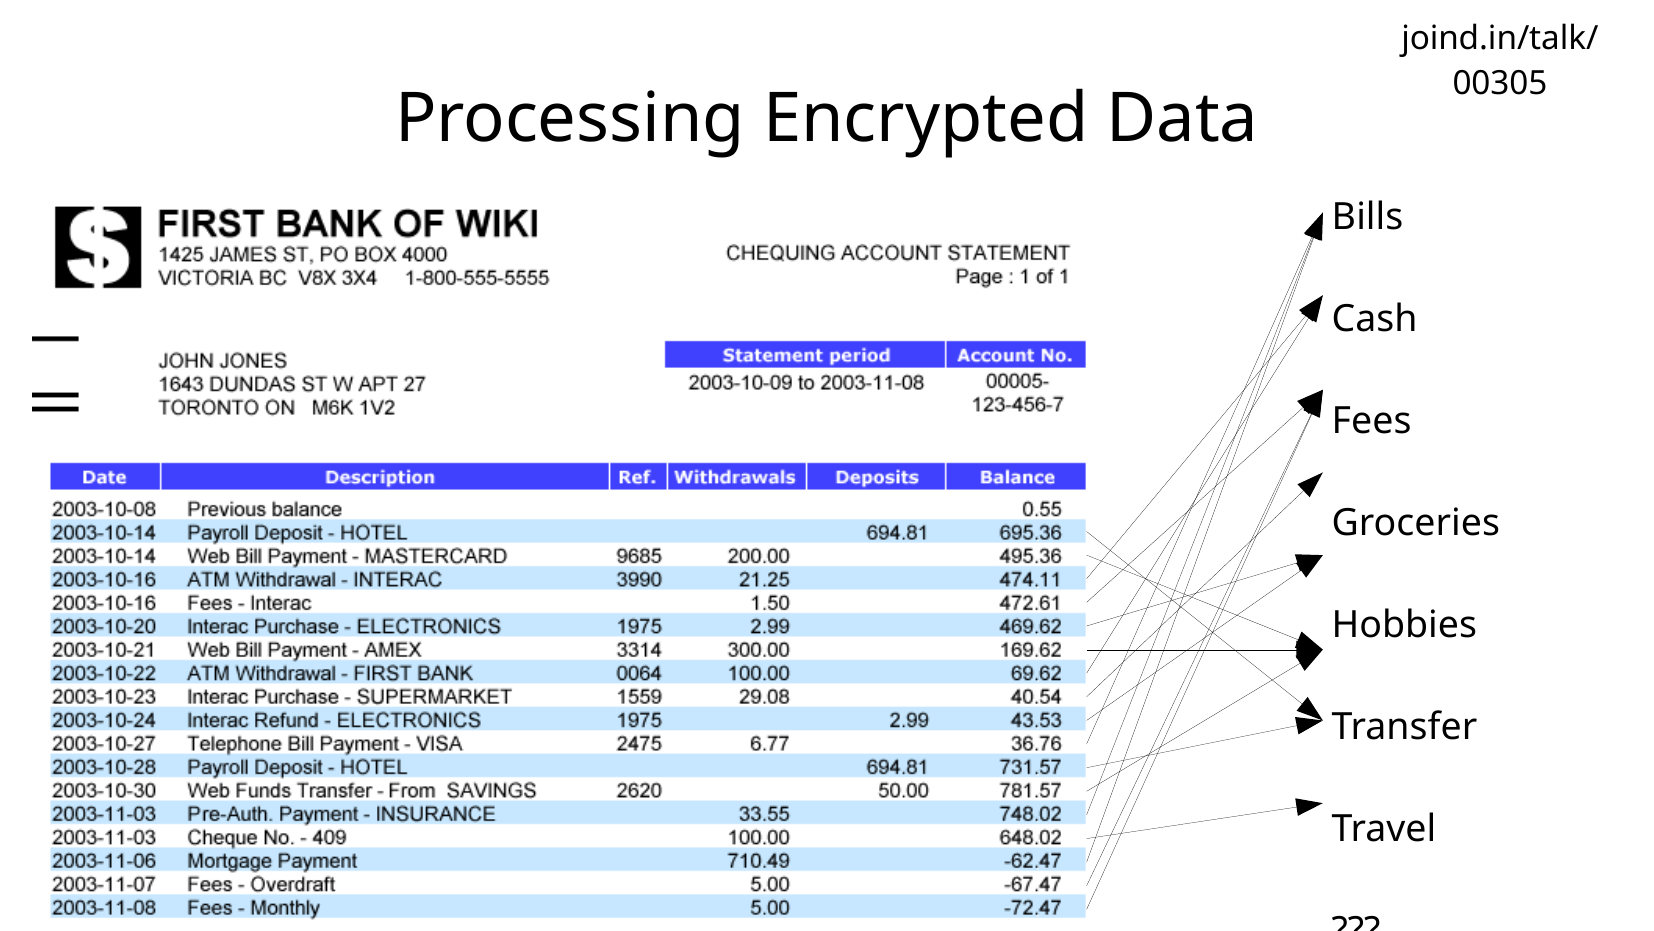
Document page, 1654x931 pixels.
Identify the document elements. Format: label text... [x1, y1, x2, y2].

picture [32, 171, 1111, 931]
picture [1103, 552, 1111, 564]
picture [1097, 799, 1111, 836]
picture [1104, 692, 1111, 707]
title Processing Encrypted Data [82, 37, 1571, 193]
picture [1101, 764, 1111, 781]
picture [1102, 637, 1111, 650]
text_box Bills Cash Fees Groceries Hobbies Transfer Travel ??? [1311, 176, 1630, 848]
